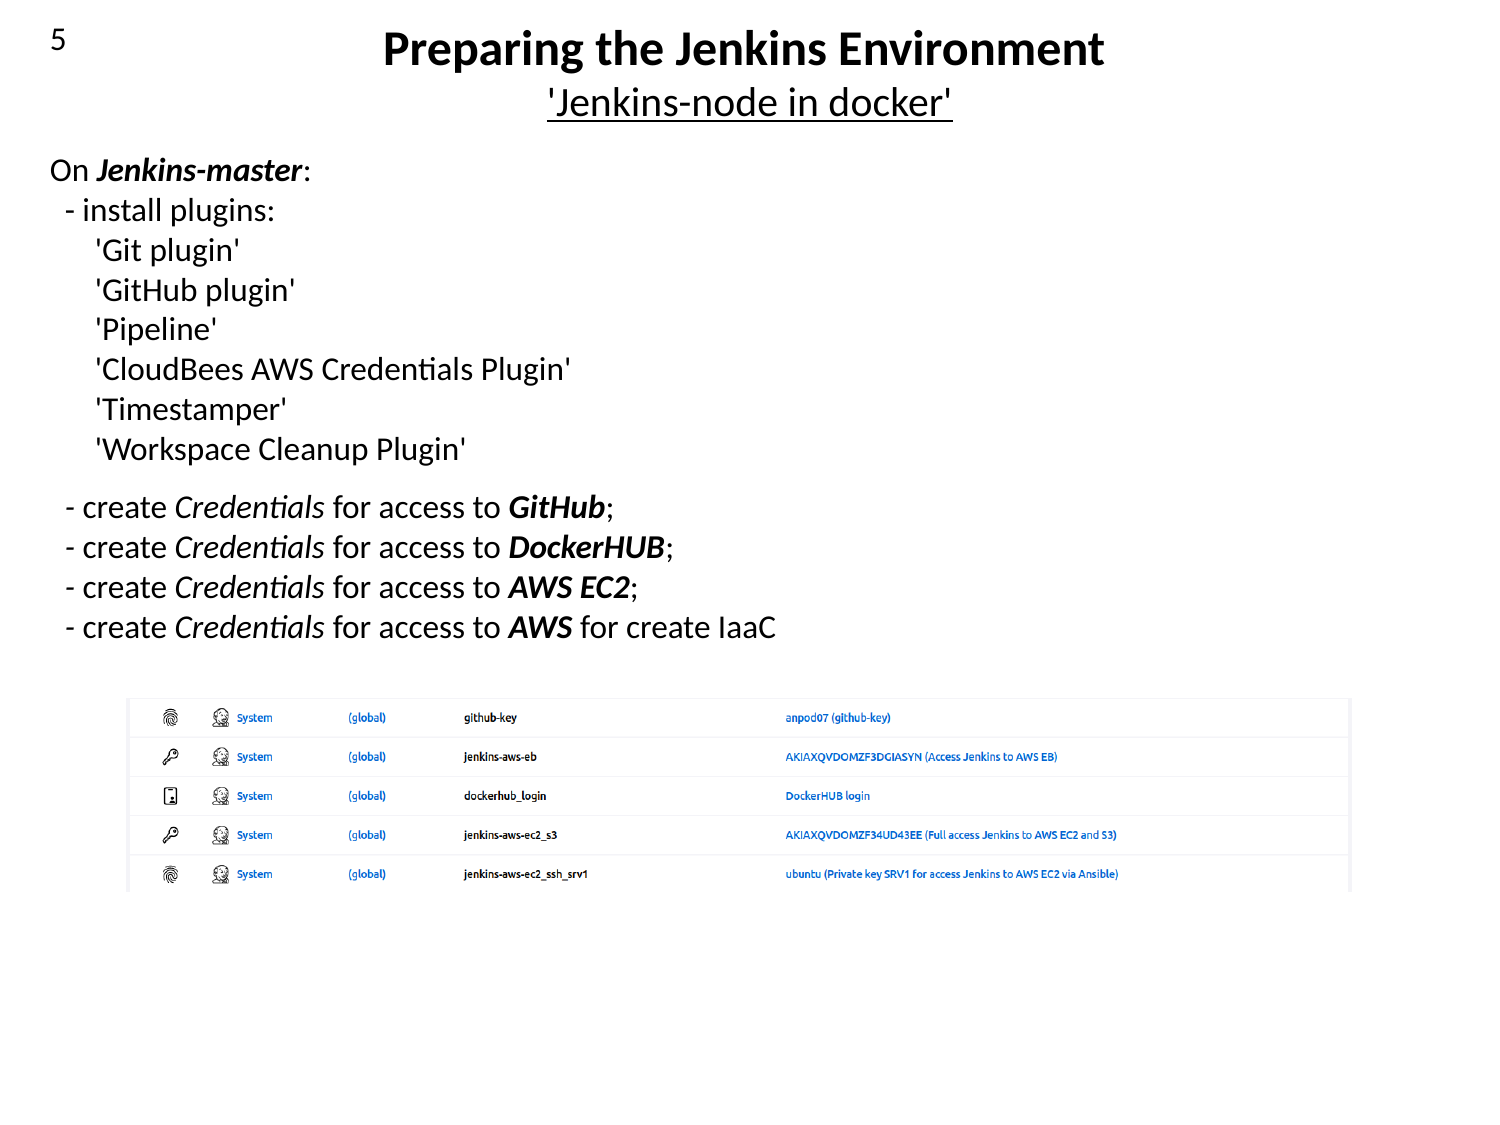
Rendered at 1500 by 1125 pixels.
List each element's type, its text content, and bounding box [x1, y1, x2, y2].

text_box 5 [35, 9, 106, 65]
picture [100, 698, 1371, 892]
title Preparing the Jenkins Environment 'Jenkins-node in docker' [75, 23, 1425, 117]
text_box On Jenkins-master: - install plugins: 'Git plugin' 'GitHub plugin' 'Pipeline' 'CloudBees AWS Credentials Plugin' 'Timestamper' 'Workspace Cleanup Plugin' - create Credentials for access to GitHub; - create Credentials for access to DockerHUB; - create Credentials for access to AWS EC2; - create Credentials for access to AWS for create IaaC [35, 140, 1447, 653]
